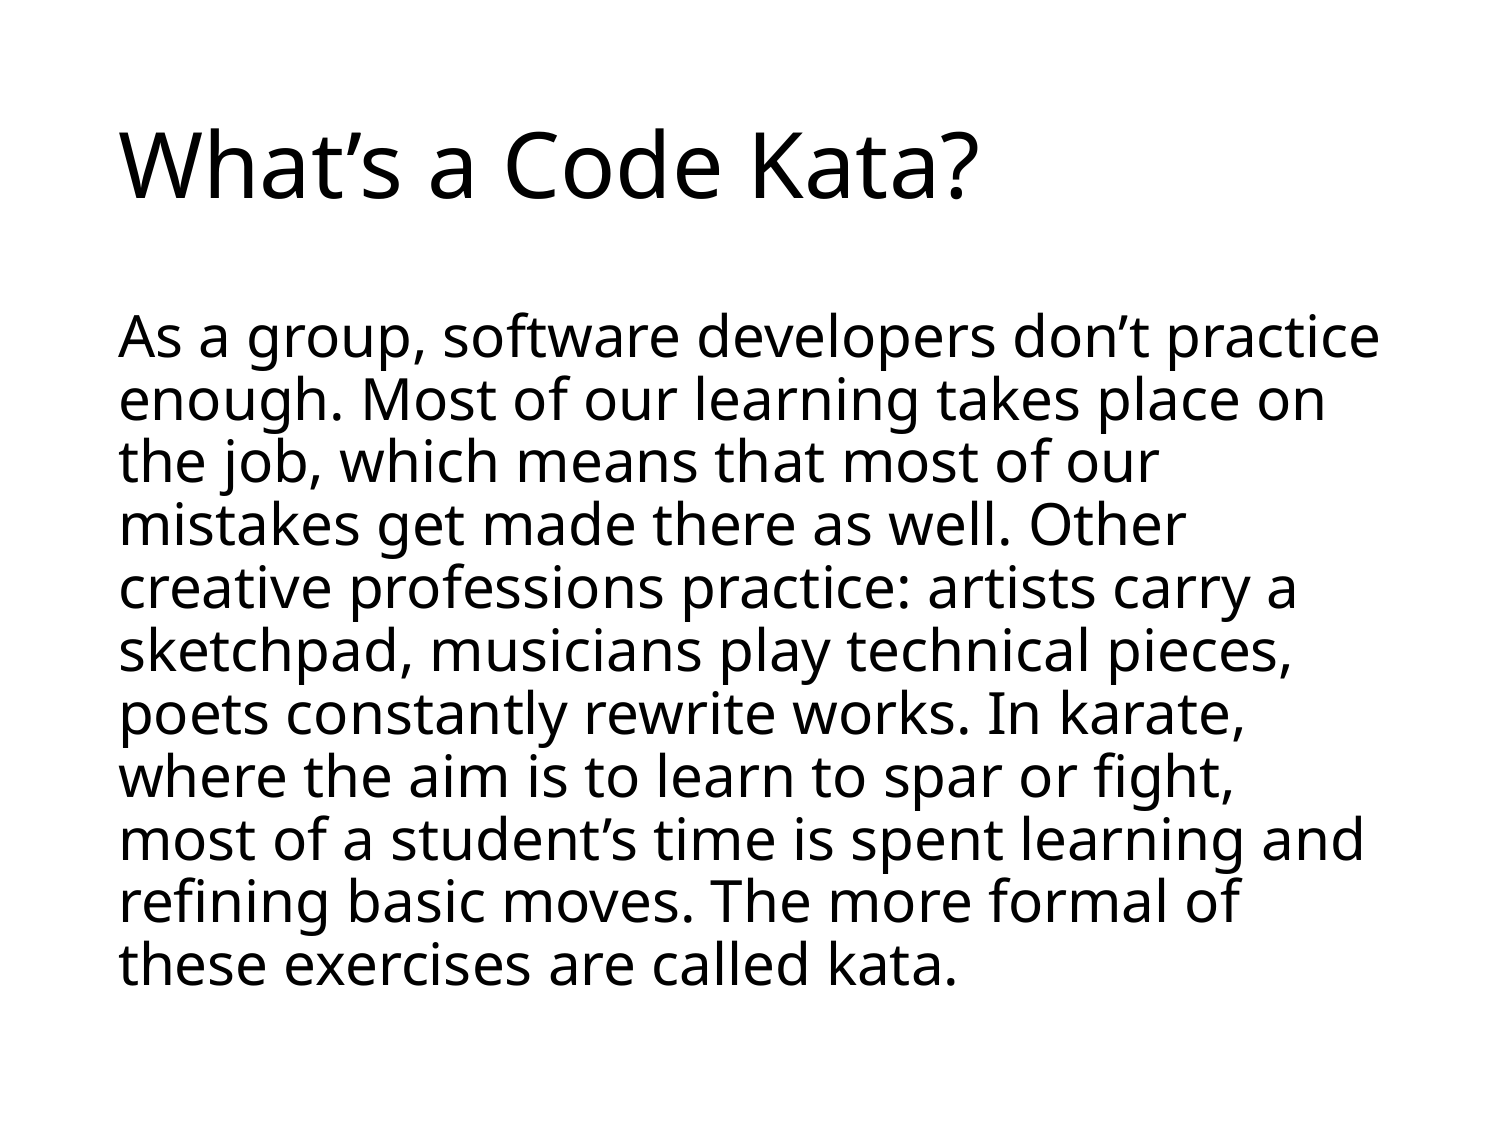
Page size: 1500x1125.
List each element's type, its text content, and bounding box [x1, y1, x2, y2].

title What’s a Code Kata? [103, 59, 1397, 278]
list As a group, software developers don’t practice enough. Most of our learning takes place on the job, which means that most of our mistakes get made there as well. Other creative professions practice: artists carry a sketchpad, musicians play technical pieces, poets constantly rewrite works. In karate, where the aim is to learn to spar or fight, most of a student’s time is spent learning and refining basic moves. The more formal of these exercises are called kata. [103, 299, 1397, 1014]
